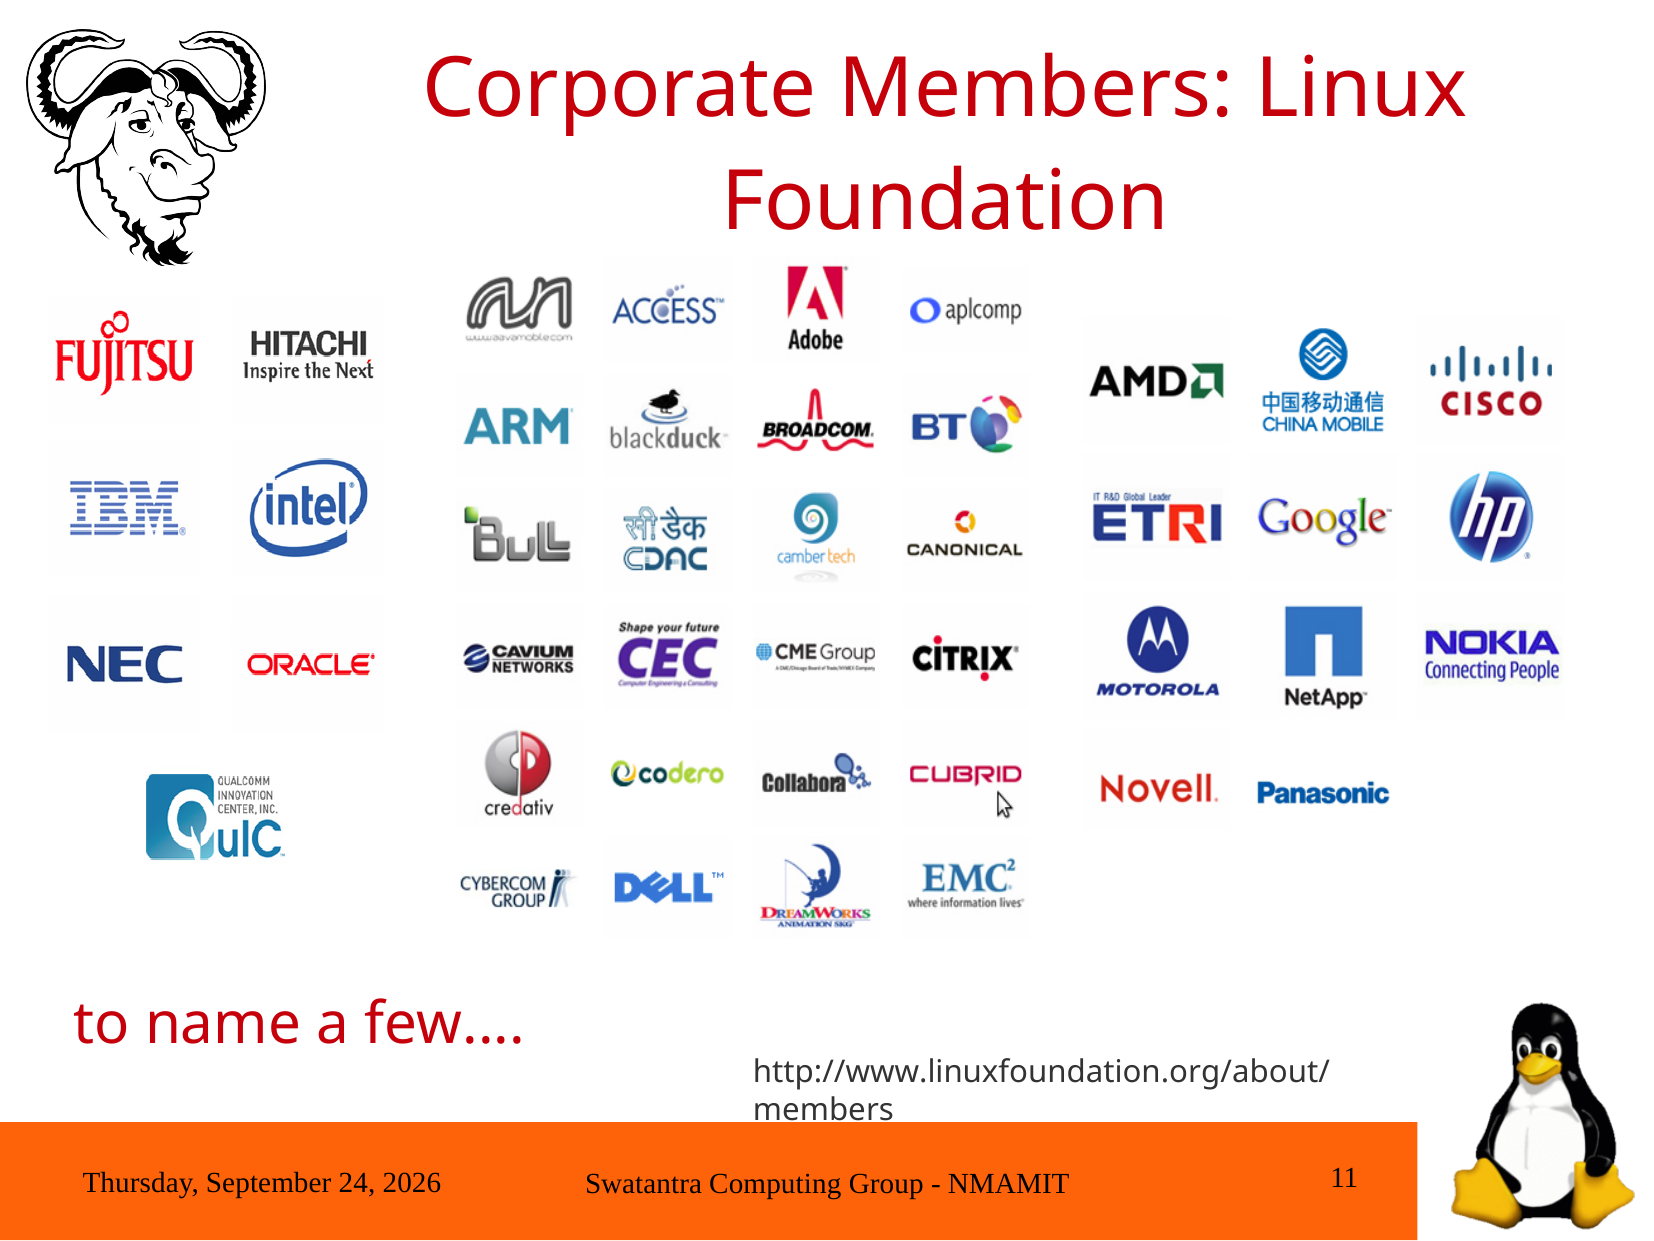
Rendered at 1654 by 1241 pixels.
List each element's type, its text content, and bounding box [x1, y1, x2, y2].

picture [41, 295, 396, 870]
picture [26, 29, 266, 266]
text_box to name a few.... [59, 978, 521, 1063]
picture [1077, 308, 1580, 830]
picture [1446, 997, 1640, 1235]
title Corporate Members: Linux Foundation [295, 47, 1596, 235]
picture [442, 246, 1058, 939]
text_box http://www.linuxfoundation.org/about/members [738, 1062, 1418, 1116]
